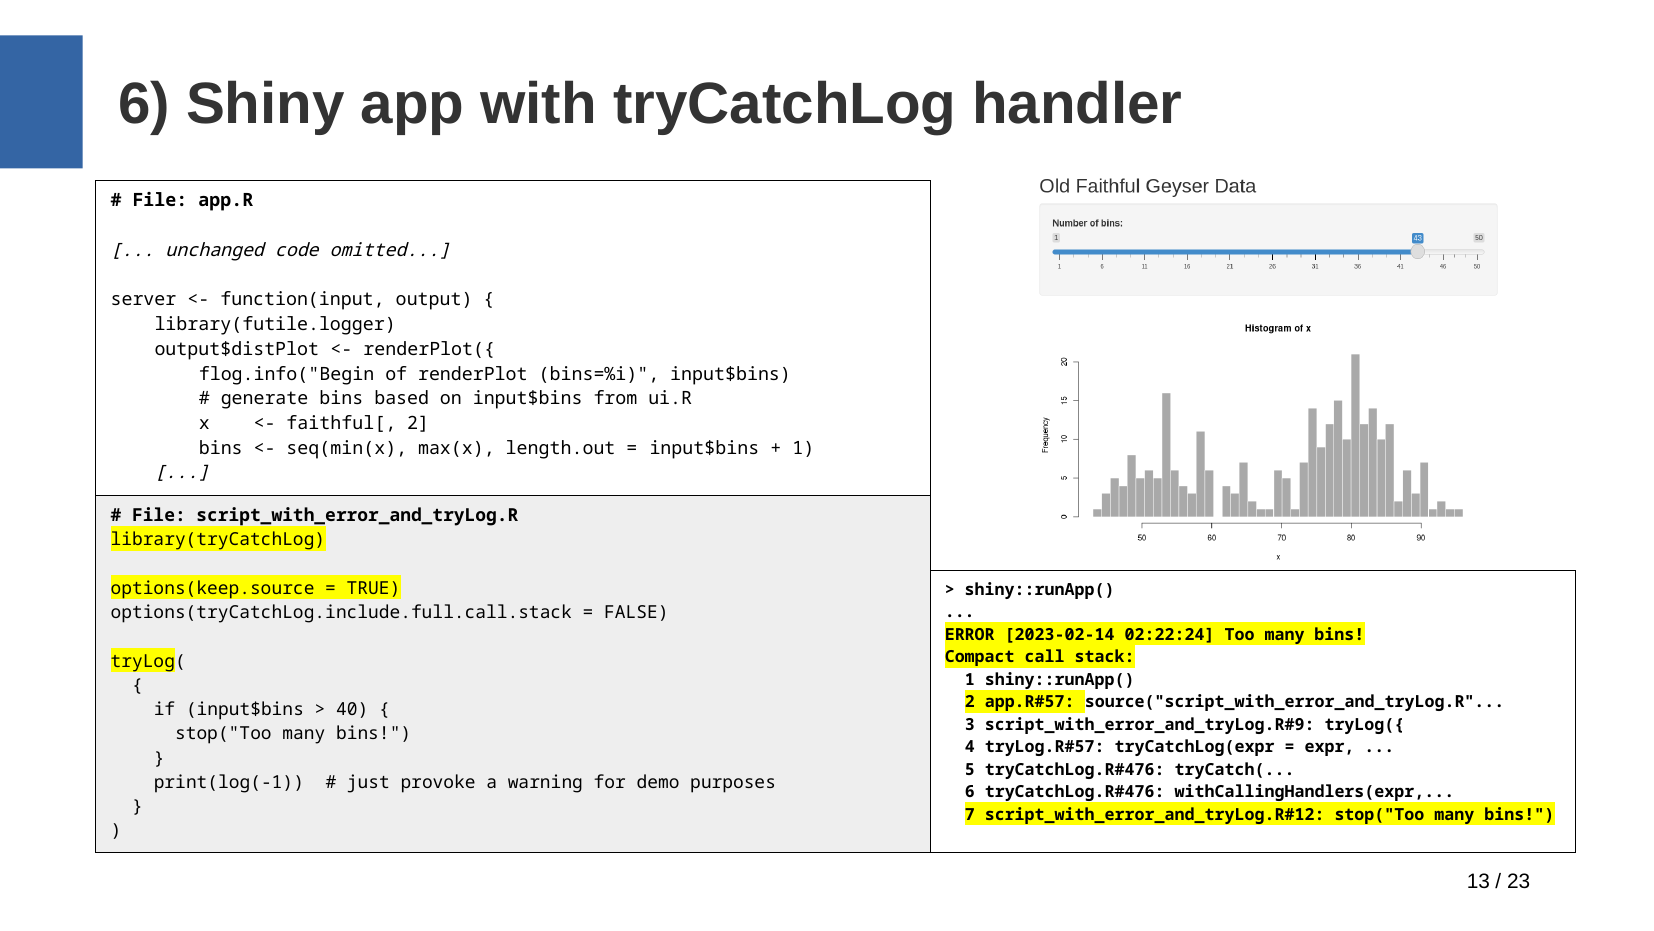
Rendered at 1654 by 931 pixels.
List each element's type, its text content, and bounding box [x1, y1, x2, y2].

text_box # File: script_with_error_and_tryLog.R library(tryCatchLog) options(keep.source = TRUE) options(tryCatchLog.include.full.call.stack = FALSE) tryLog( { if (input$bins > 40) { stop("Too many bins!") } print(log(-1)) # just provoke a warning for demo purposes } ) [95, 495, 931, 853]
picture [1035, 174, 1501, 567]
text_box > shiny::runApp() ... ERROR [2023-02-14 02:22:24] Too many bins! Compact call stack: 1 shiny::runApp() 2 app.R#57: source("script_with_error_and_tryLog.R"... 3 script_with_error_and_tryLog.R#9: tryLog({ 4 tryLog.R#57: tryCatchLog(expr = expr, ... 5 tryCatchLog.R#476: tryCatch(... 6 tryCatchLog.R#476: withCallingHandlers(expr,... 7 script_with_error_and_tryLog.R#12: stop("Too many bins!") [930, 570, 1576, 853]
text_box # File: app.R [... unchanged code omitted...] server <- function(input, output) { library(futile.logger) output$distPlot <- renderPlot({ flog.info("Begin of renderPlot (bins=%i)", input$bins) # generate bins based on input$bins from ui.R x <- faithful[, 2] bins <- seq(min(x), max(x), length.out = input$bins + 1) [...] [95, 180, 931, 495]
title 6) Shiny app with tryCatchLog handler [118, 37, 1621, 169]
